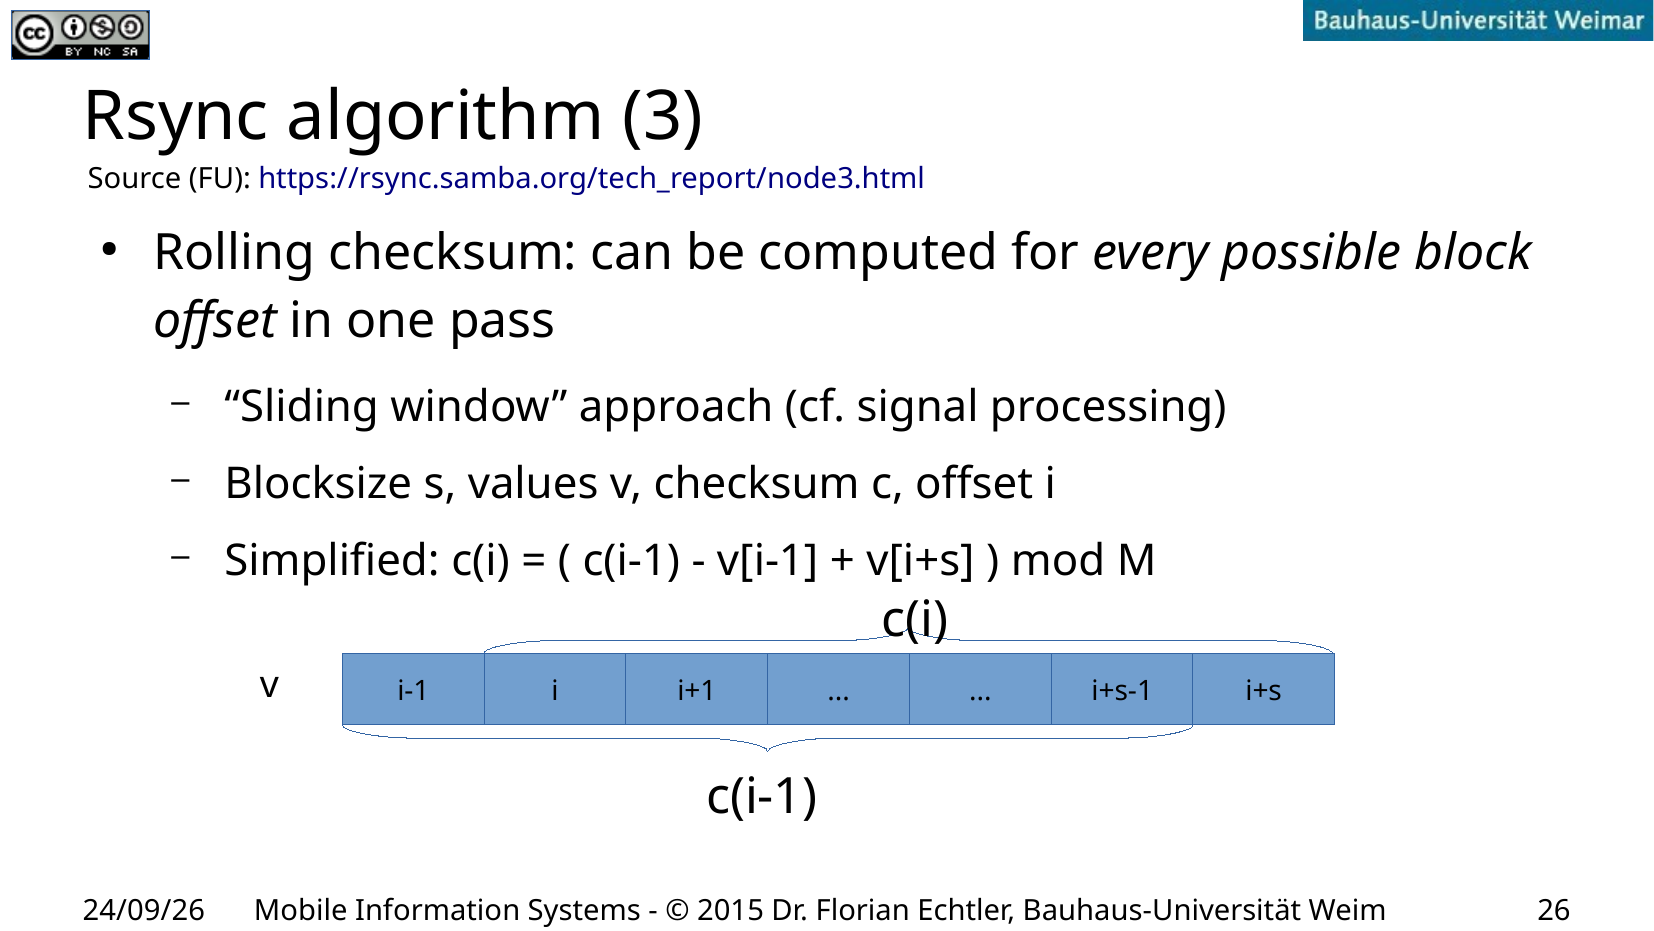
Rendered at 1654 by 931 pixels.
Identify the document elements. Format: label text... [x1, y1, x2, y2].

picture [12, 11, 149, 59]
text_box Source (FU): https://rsync.samba.org/tech_report/node3.html [72, 149, 1583, 198]
text_box i+s-1 [1051, 653, 1192, 725]
text_box ... [909, 653, 1051, 725]
picture [1554, 7, 1644, 31]
text_box i+1 [625, 653, 767, 725]
text_box c(i-1) [690, 752, 833, 824]
text_box i+s [1192, 653, 1335, 725]
picture [1313, 8, 1548, 31]
text_box c(i) [850, 575, 981, 647]
text_box i [484, 653, 625, 725]
title Rsync algorithm (3) [82, 35, 1595, 191]
text_box ... [767, 653, 909, 725]
text_box v [259, 657, 461, 725]
picture [1629, 36, 1643, 41]
list Rolling checksum: can be computed for every possible block offset in one pass “Sliding window” approach (cf. signal processing) Blocksize s, values v, checksum c, offset i Simplified: c(i) = ( c(i-1) - v[i-1] + v[i+s] ) mod M [82, 215, 1571, 756]
text_box i-1 [342, 653, 484, 725]
